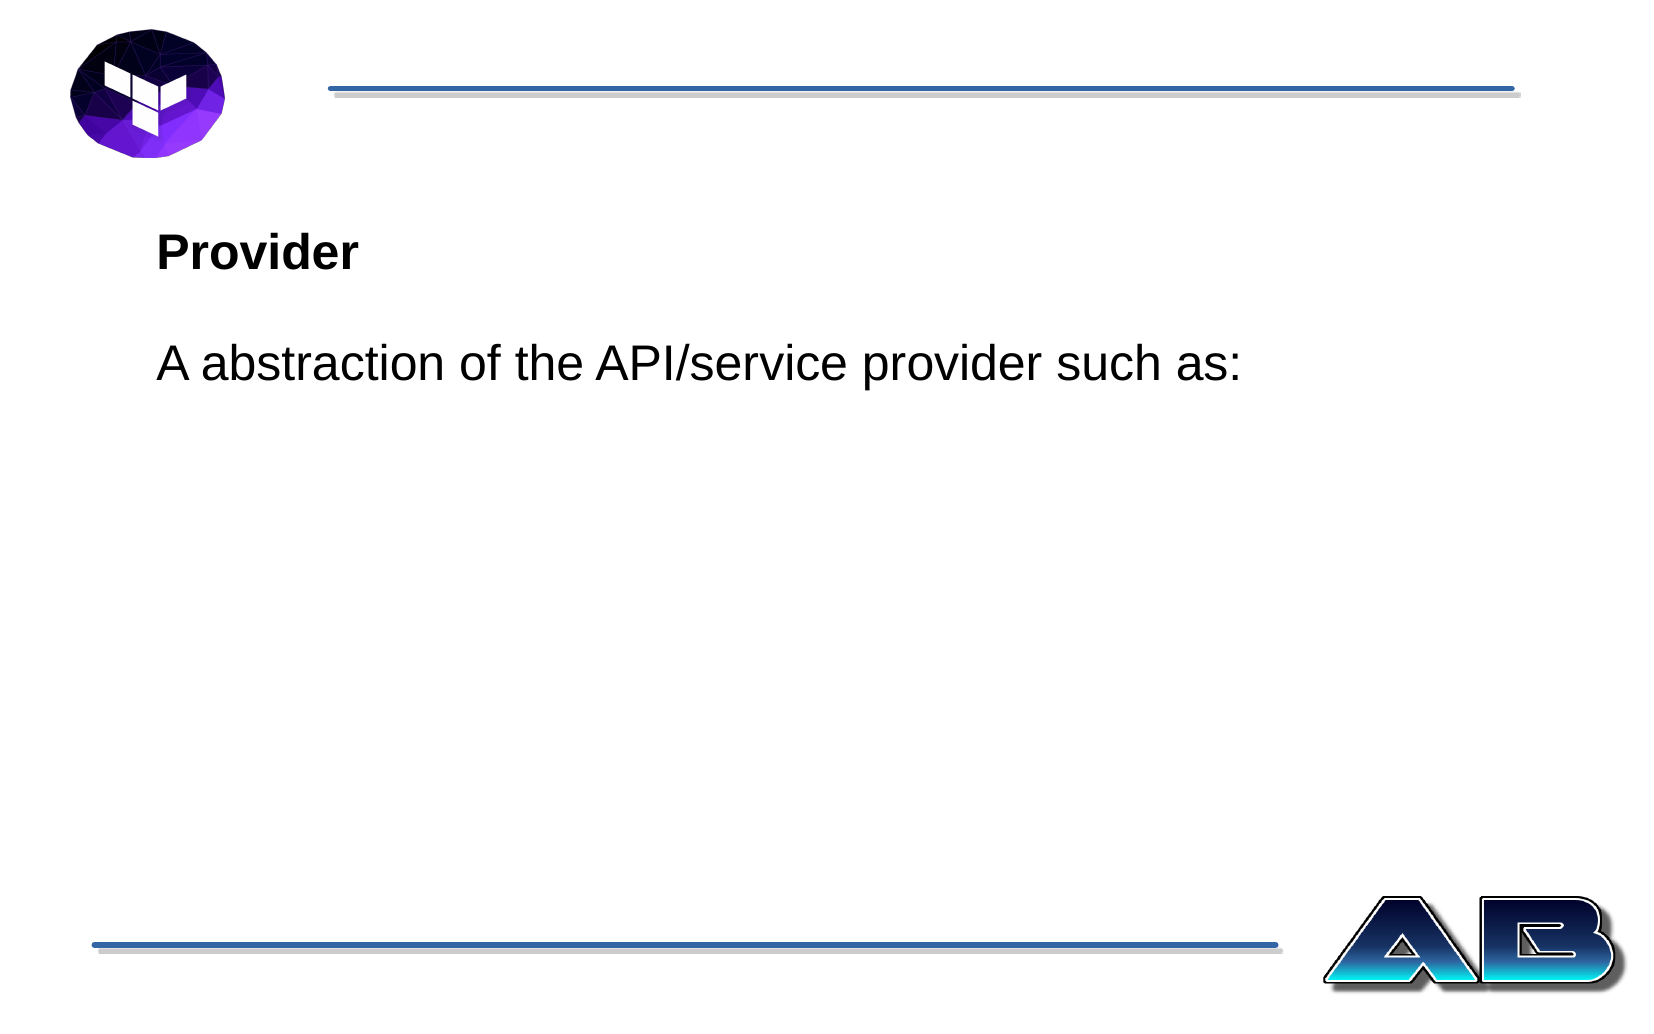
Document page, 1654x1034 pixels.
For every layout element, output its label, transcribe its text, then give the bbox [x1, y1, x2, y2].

picture [1322, 896, 1630, 996]
picture [70, 29, 225, 158]
text_box Provider A abstraction of the API/service provider such as: [141, 216, 1583, 481]
